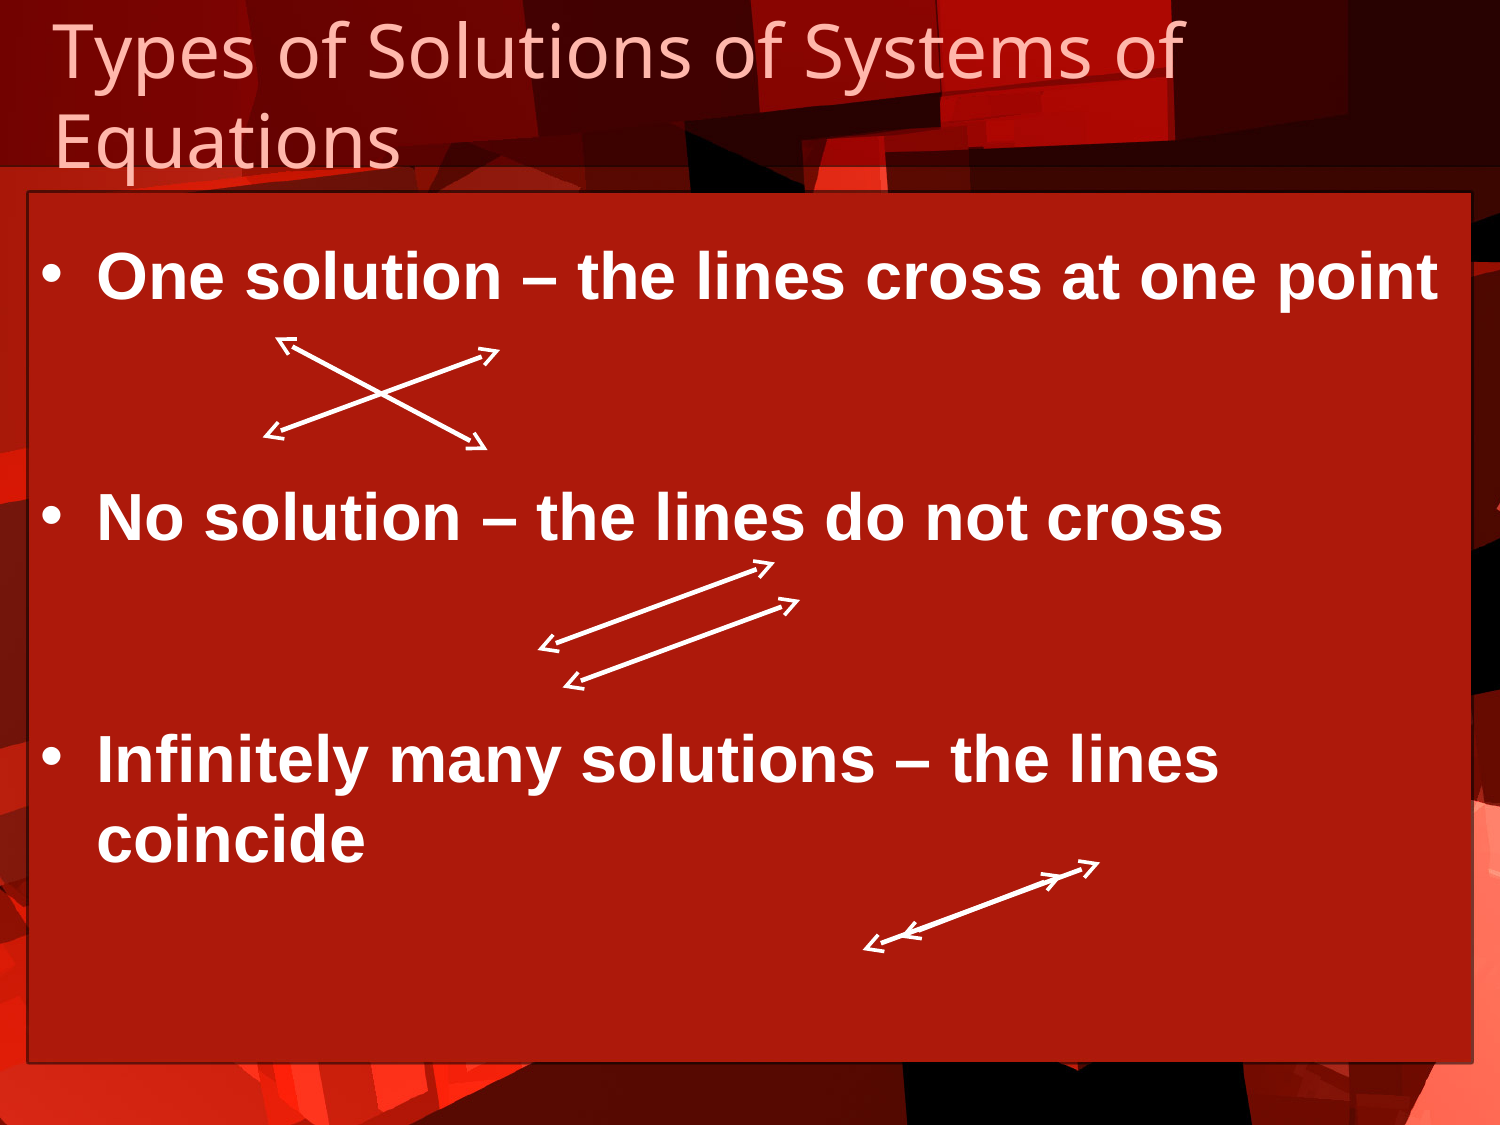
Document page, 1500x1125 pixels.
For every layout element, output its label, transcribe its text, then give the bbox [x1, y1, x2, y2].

title Types of Solutions of Systems of Equations [37, 0, 1463, 192]
list One solution – the lines cross at one point No solution – the lines do not cross Infinitely many solutions – the lines coincide [24, 224, 1463, 1077]
picture [0, 0, 1500, 1125]
